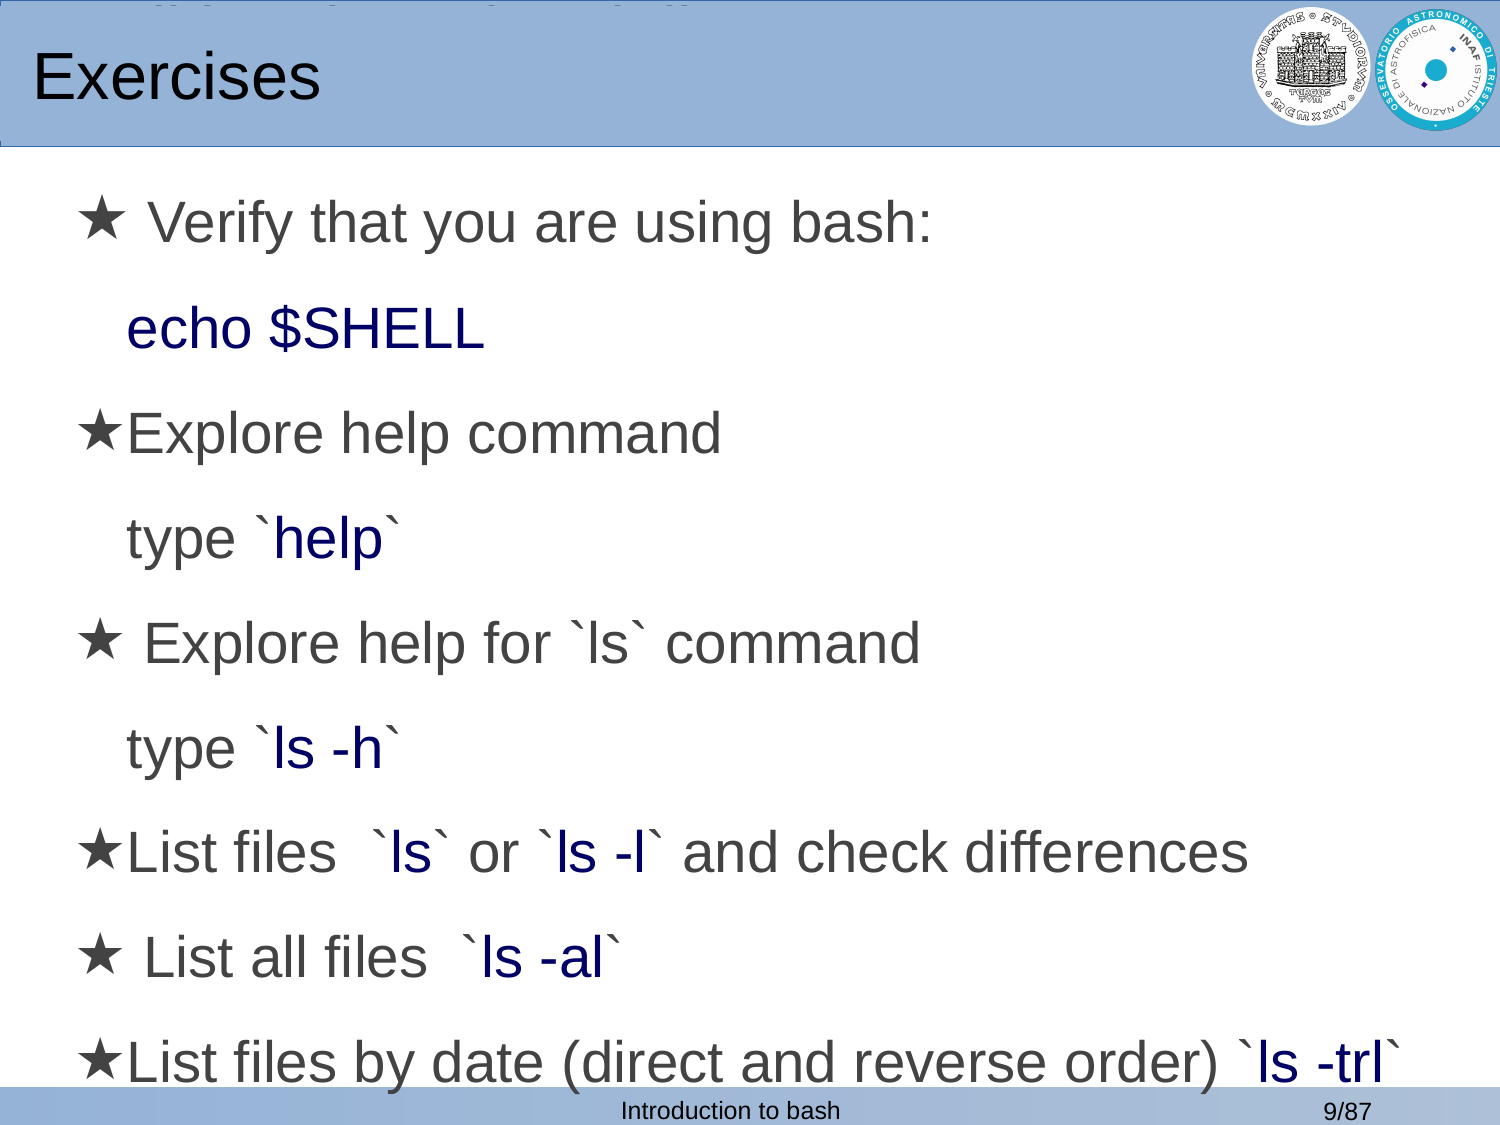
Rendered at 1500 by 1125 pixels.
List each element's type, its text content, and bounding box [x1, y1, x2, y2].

text_box Exercises [0, 5, 1232, 141]
list Verify that you are using bash: echo $SHELL Explore help command type `help` Explore help for `ls` command type `ls -h` List files `ls` or `ls -l` and check differences List all files `ls -al` List files by date (direct and reverse order) `ls -trl` [16, 135, 1500, 1081]
title Traditional service delivery [0, 0, 1500, 135]
